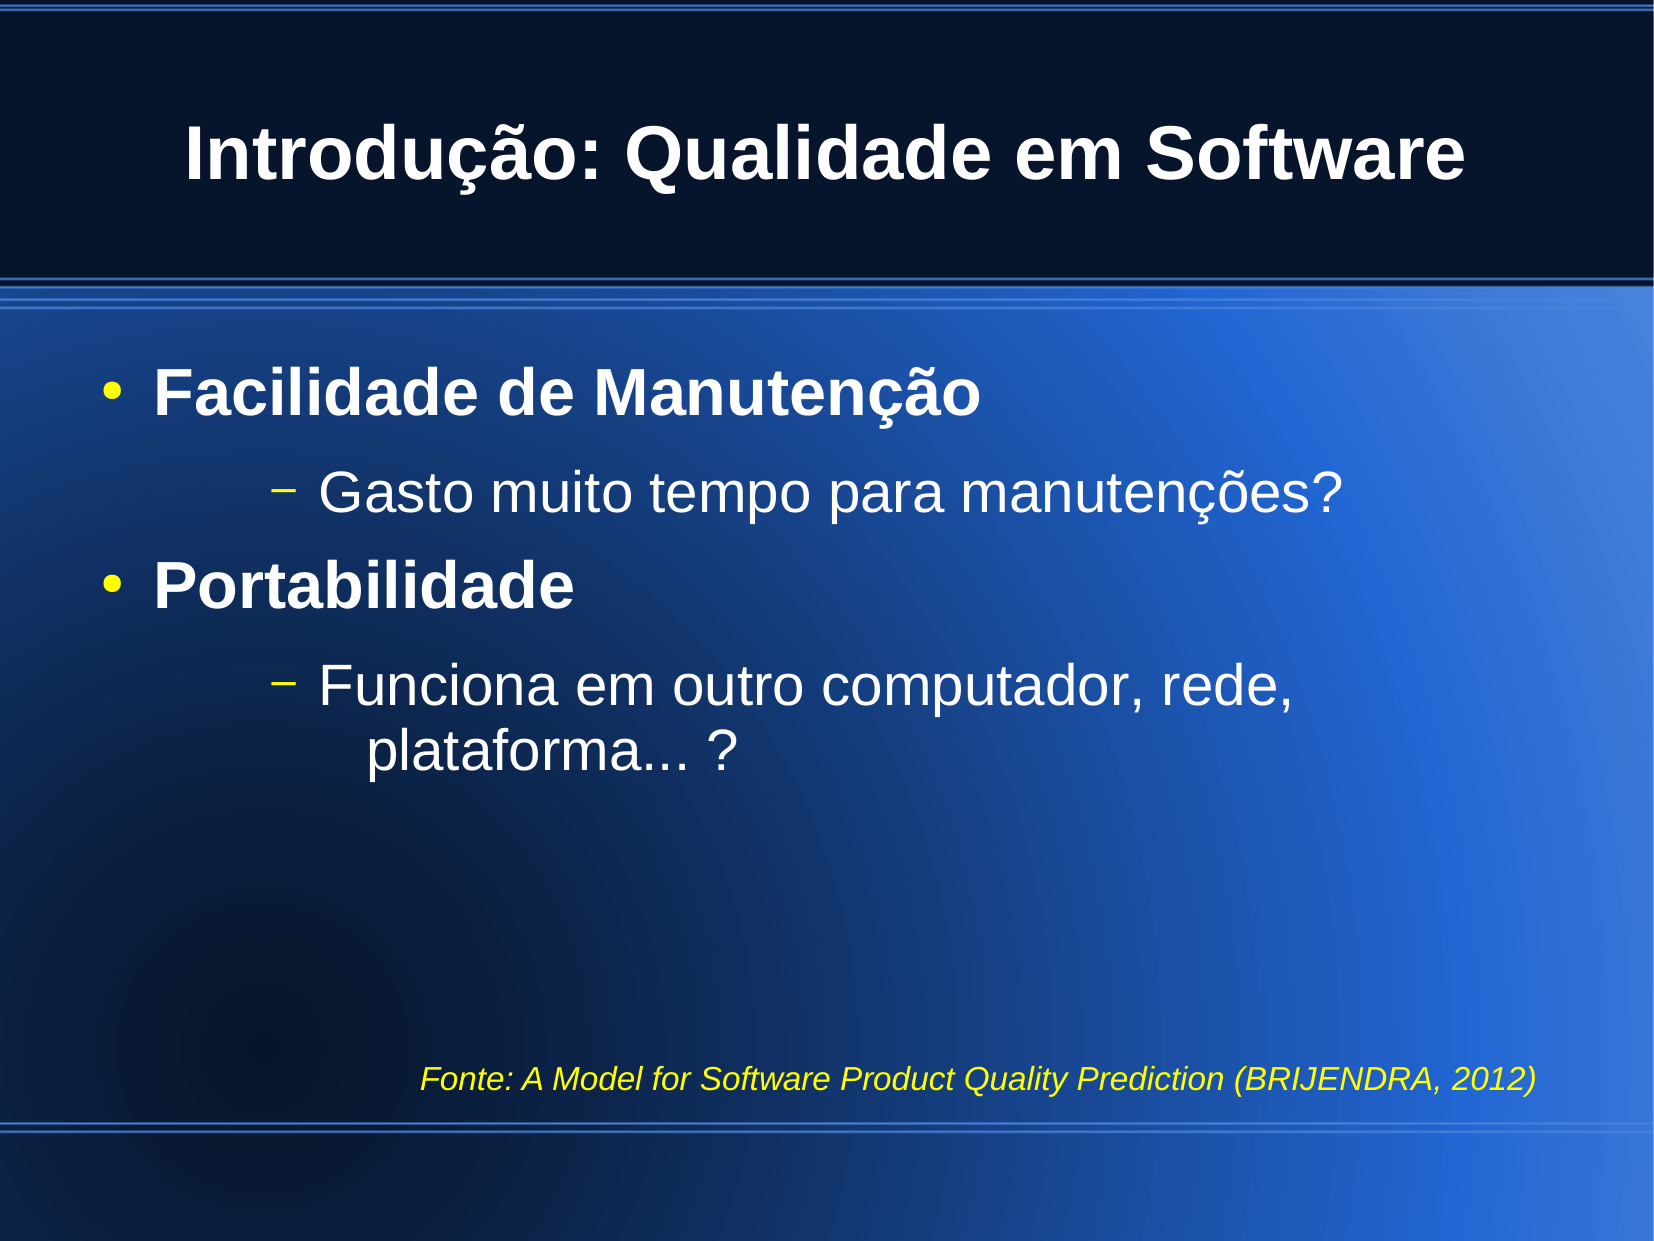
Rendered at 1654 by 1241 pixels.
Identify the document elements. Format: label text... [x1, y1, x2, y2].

picture [0, 0, 1654, 1241]
list Facilidade de Manutenção Gasto muito tempo para manutenções? Portabilidade Funciona em outro computador, rede, plataforma... ? [82, 355, 1571, 1075]
text_box Fonte: A Model for Software Product Quality Prediction (BRIJENDRA, 2012) [405, 1053, 1586, 1106]
title Introdução: Qualidade em Software [82, 49, 1571, 257]
